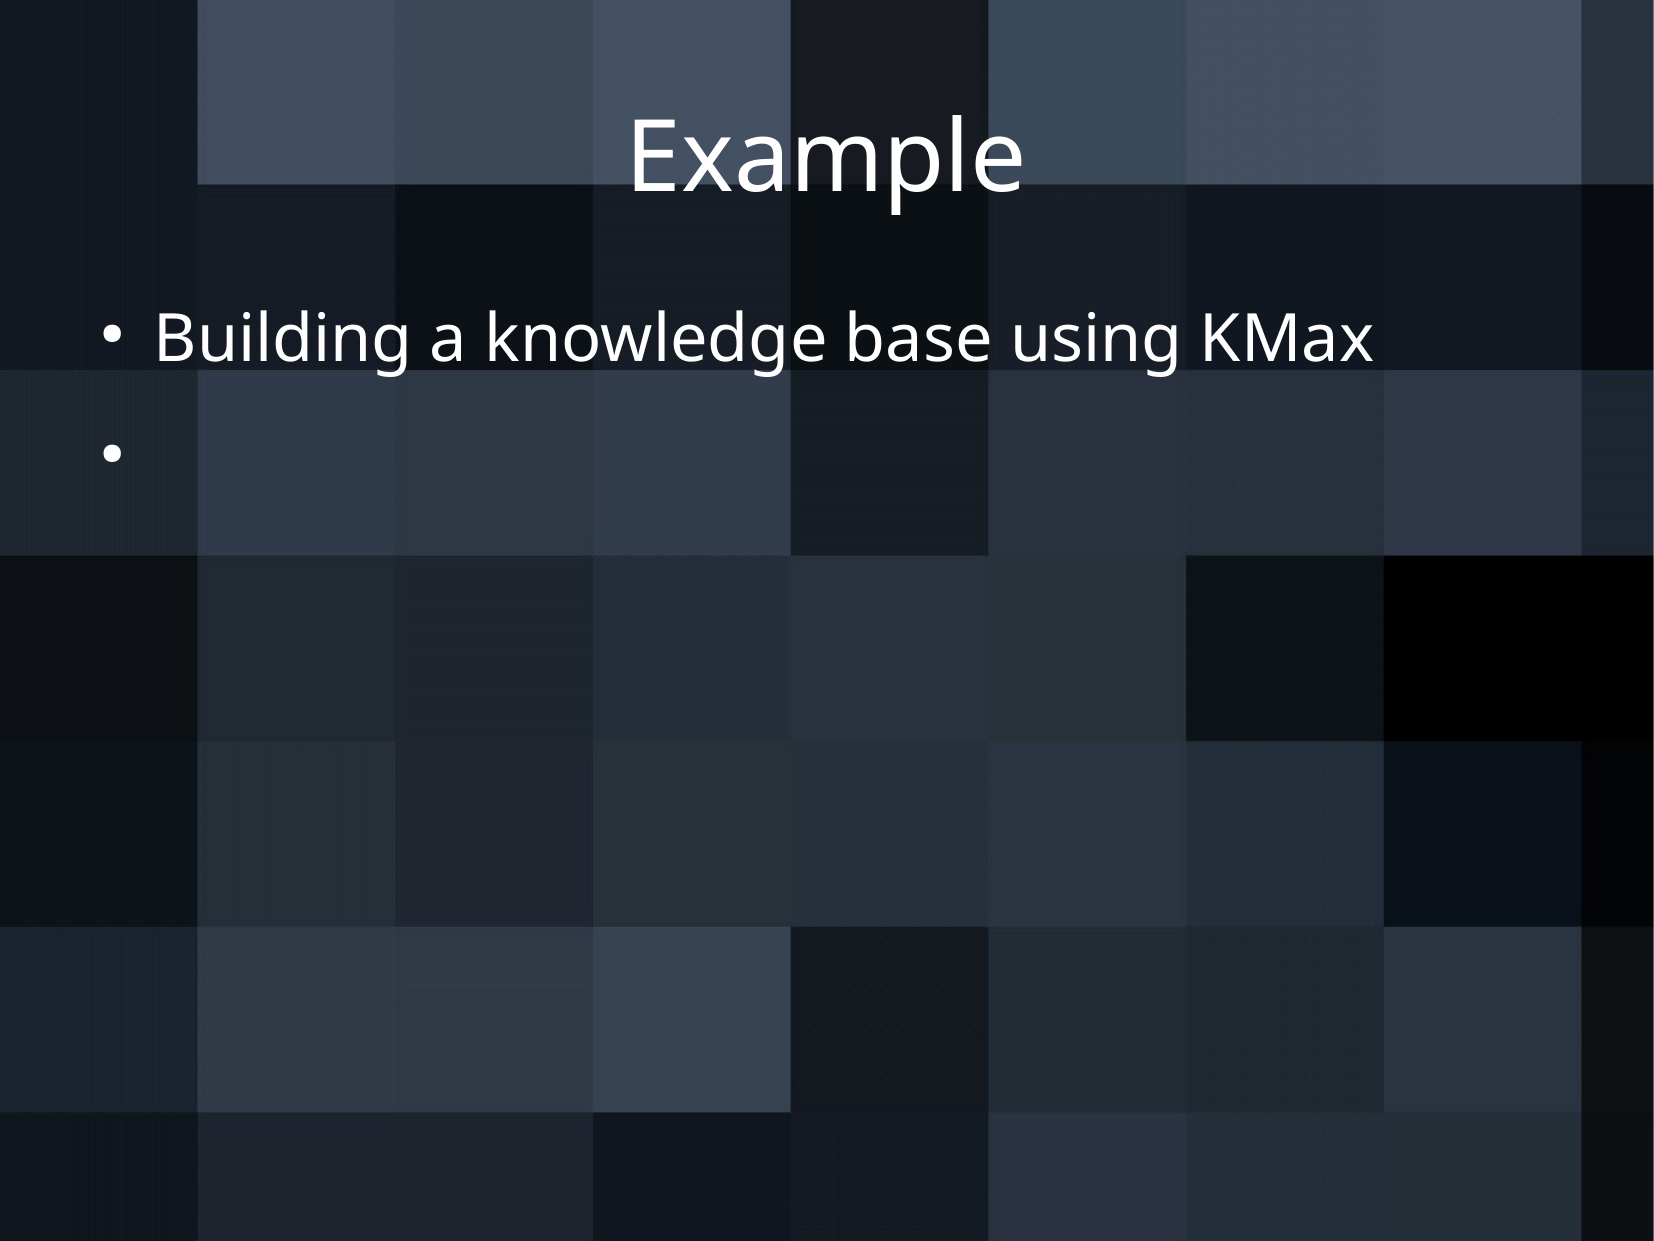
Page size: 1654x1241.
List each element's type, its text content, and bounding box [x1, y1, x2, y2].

title Example [82, 56, 1571, 250]
list Building a knowledge base using KMax [82, 290, 1571, 1094]
picture [0, 0, 1654, 1241]
